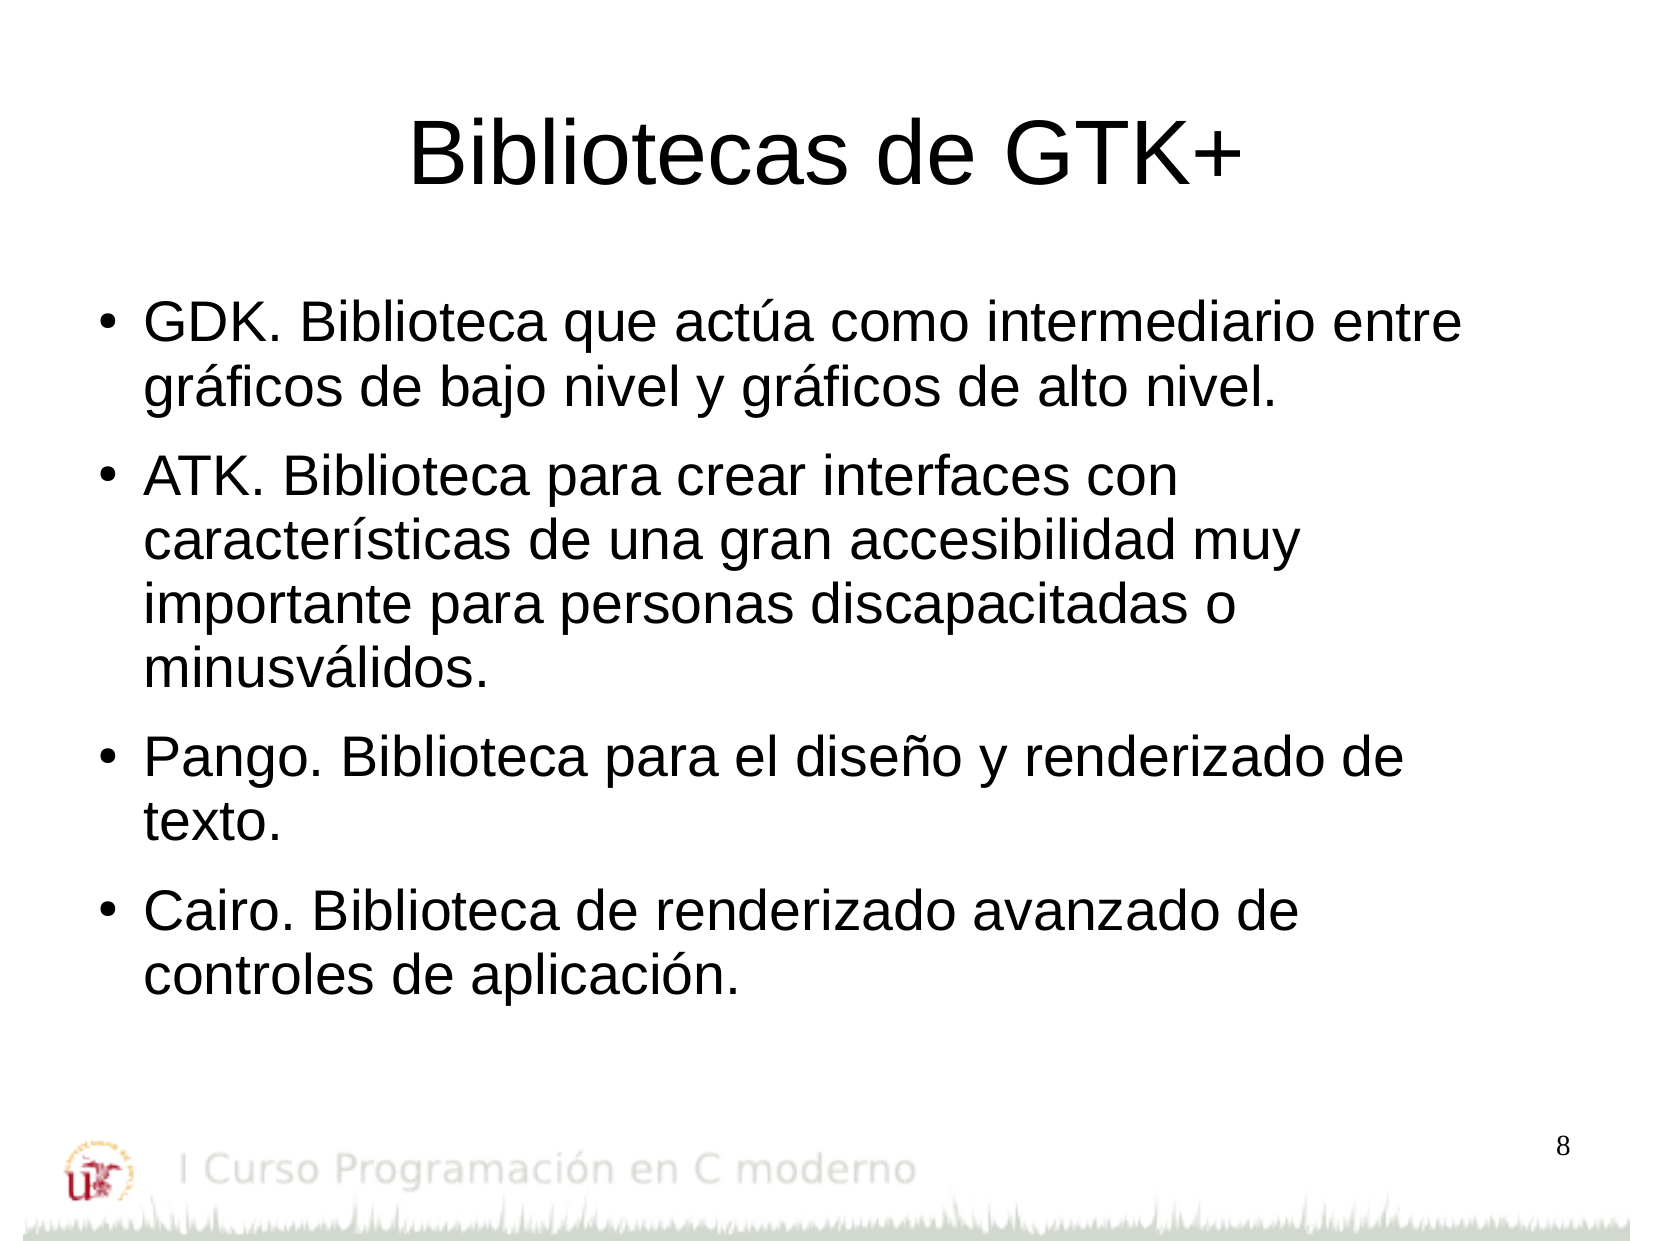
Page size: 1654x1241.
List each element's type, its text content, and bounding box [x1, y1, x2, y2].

title Bibliotecas de GTK+ [82, 49, 1571, 257]
list GDK. Biblioteca que actúa como intermediario entre gráficos de bajo nivel y gráficos de alto nivel. ATK. Biblioteca para crear interfaces con características de una gran accesibilidad muy importante para personas discapacitadas o minusválidos. Pango. Biblioteca para el diseño y renderizado de texto. Cairo. Biblioteca de renderizado avanzado de controles de aplicación. [82, 290, 1538, 1010]
picture [23, 1136, 1630, 1241]
